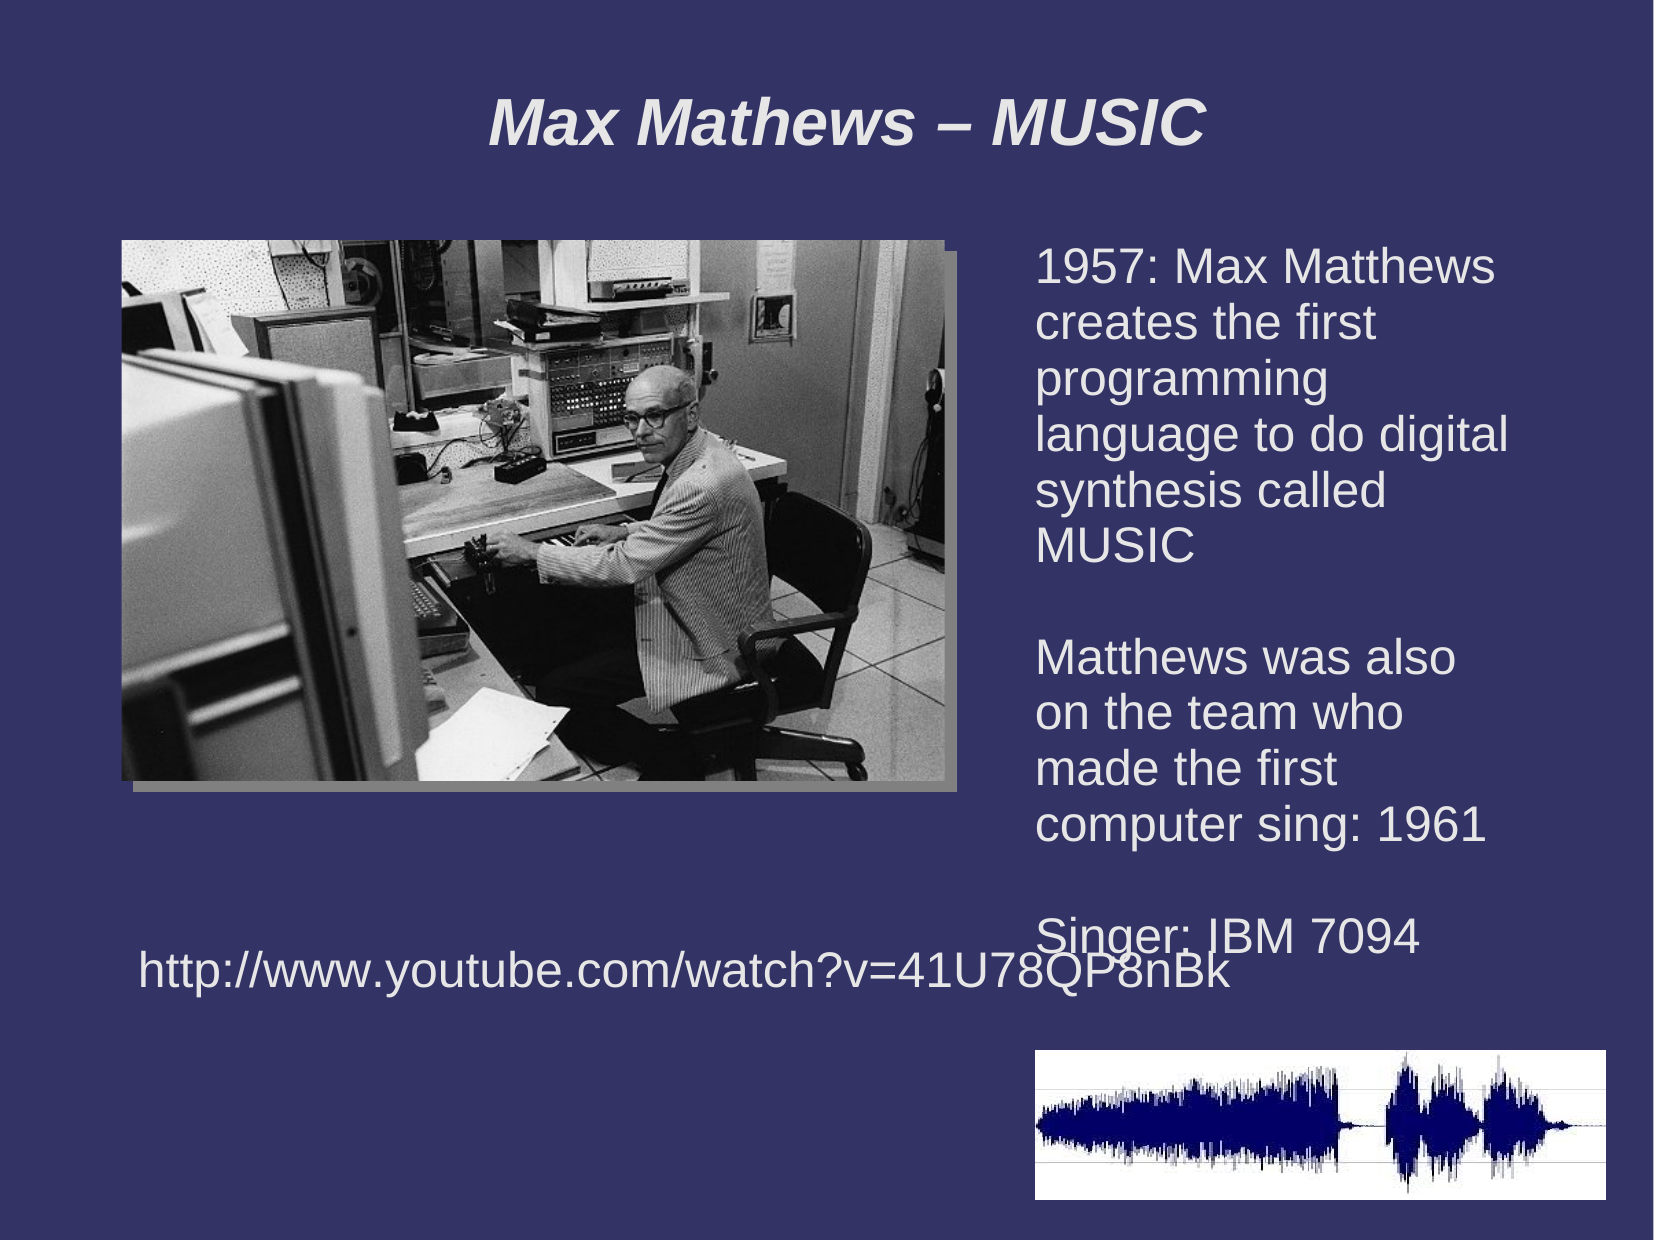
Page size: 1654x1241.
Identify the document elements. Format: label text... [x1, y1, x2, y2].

picture [121, 240, 945, 781]
picture [1035, 1050, 1606, 1200]
title Max Mathews – MUSIC [121, 19, 1534, 227]
text_box http://www.youtube.com/watch?v=41U78QP8nBk [123, 934, 1261, 1006]
text_box 1957: Max Matthews creates the first programming language to do digital synthesis called MUSIC Matthews was also on the team who made the first computer sing: 1961 Singer: IBM 7094 [1020, 231, 1531, 916]
